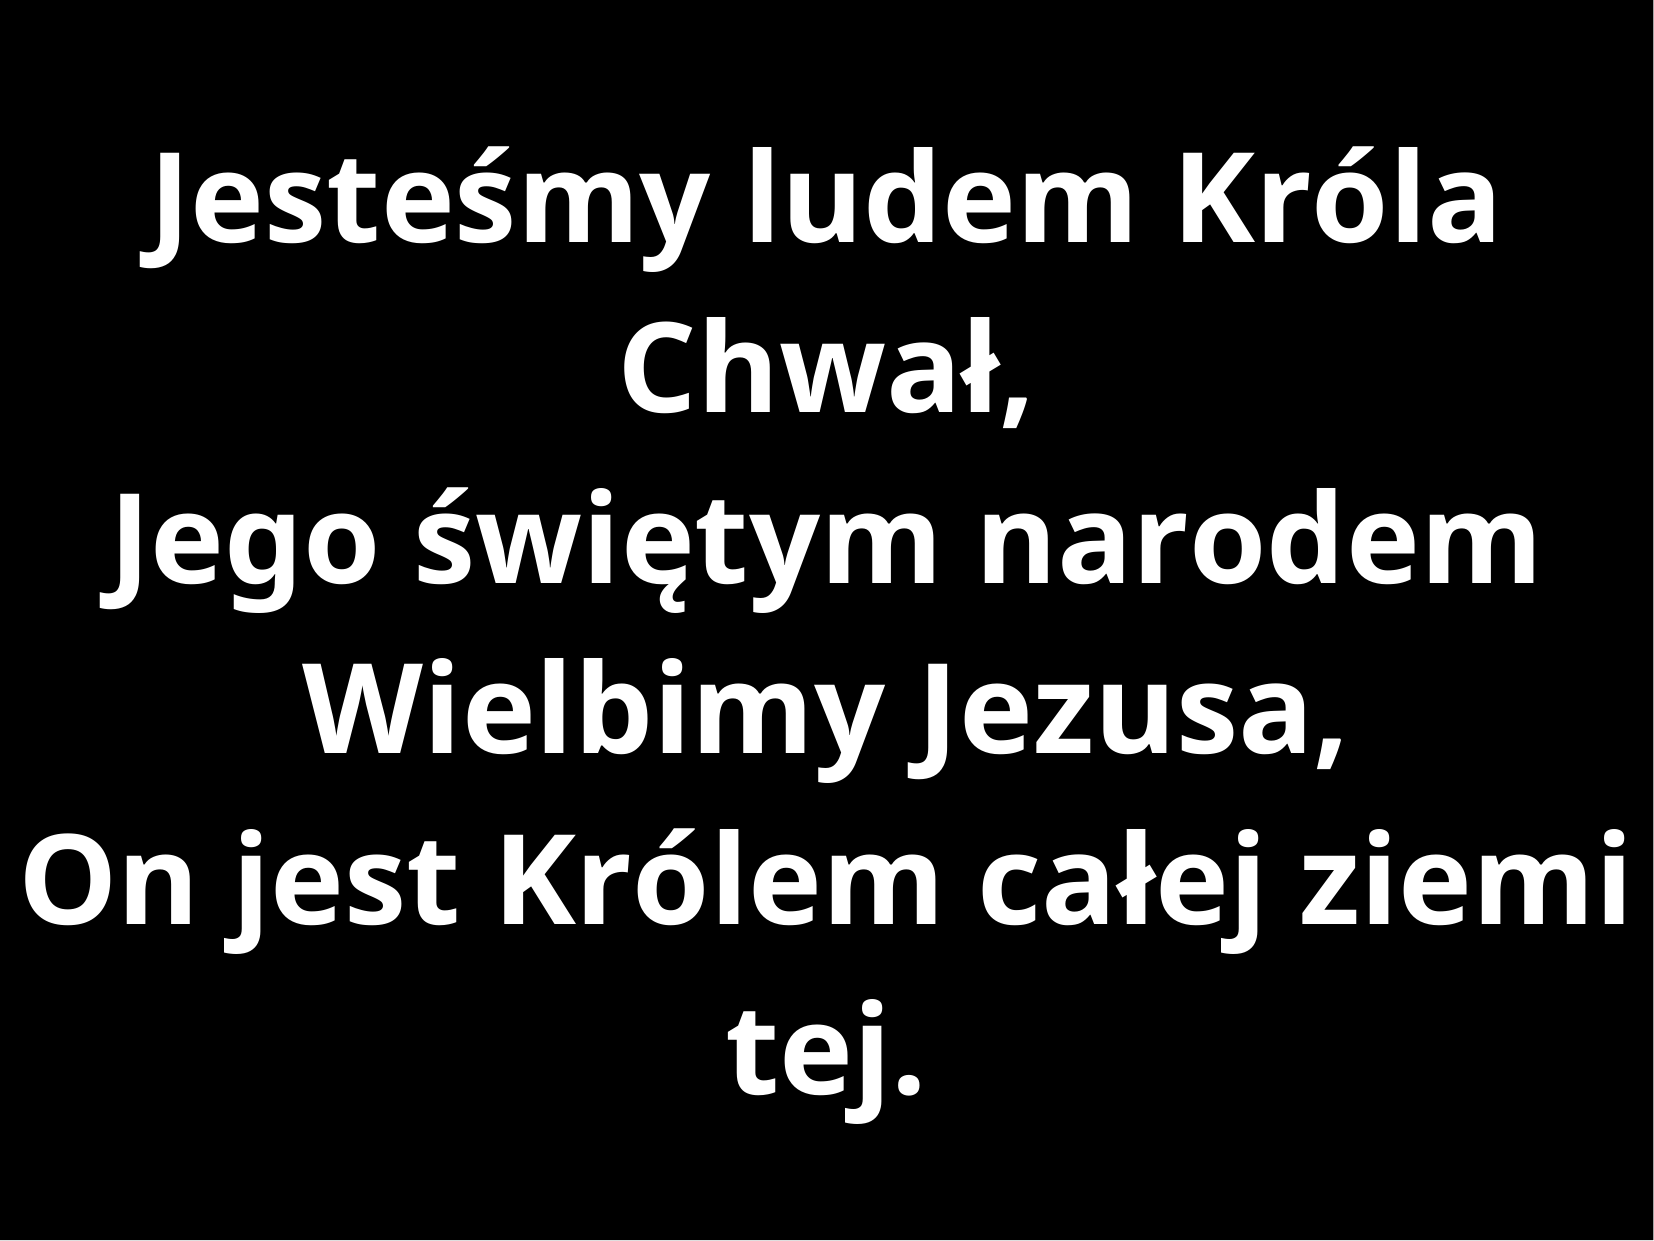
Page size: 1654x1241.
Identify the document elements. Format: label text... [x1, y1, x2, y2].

title Jesteśmy ludem Króla Chwał, Jego świętym narodem Wielbimy Jezusa, On jest Królem całej ziemi tej. [0, 0, 1654, 1241]
